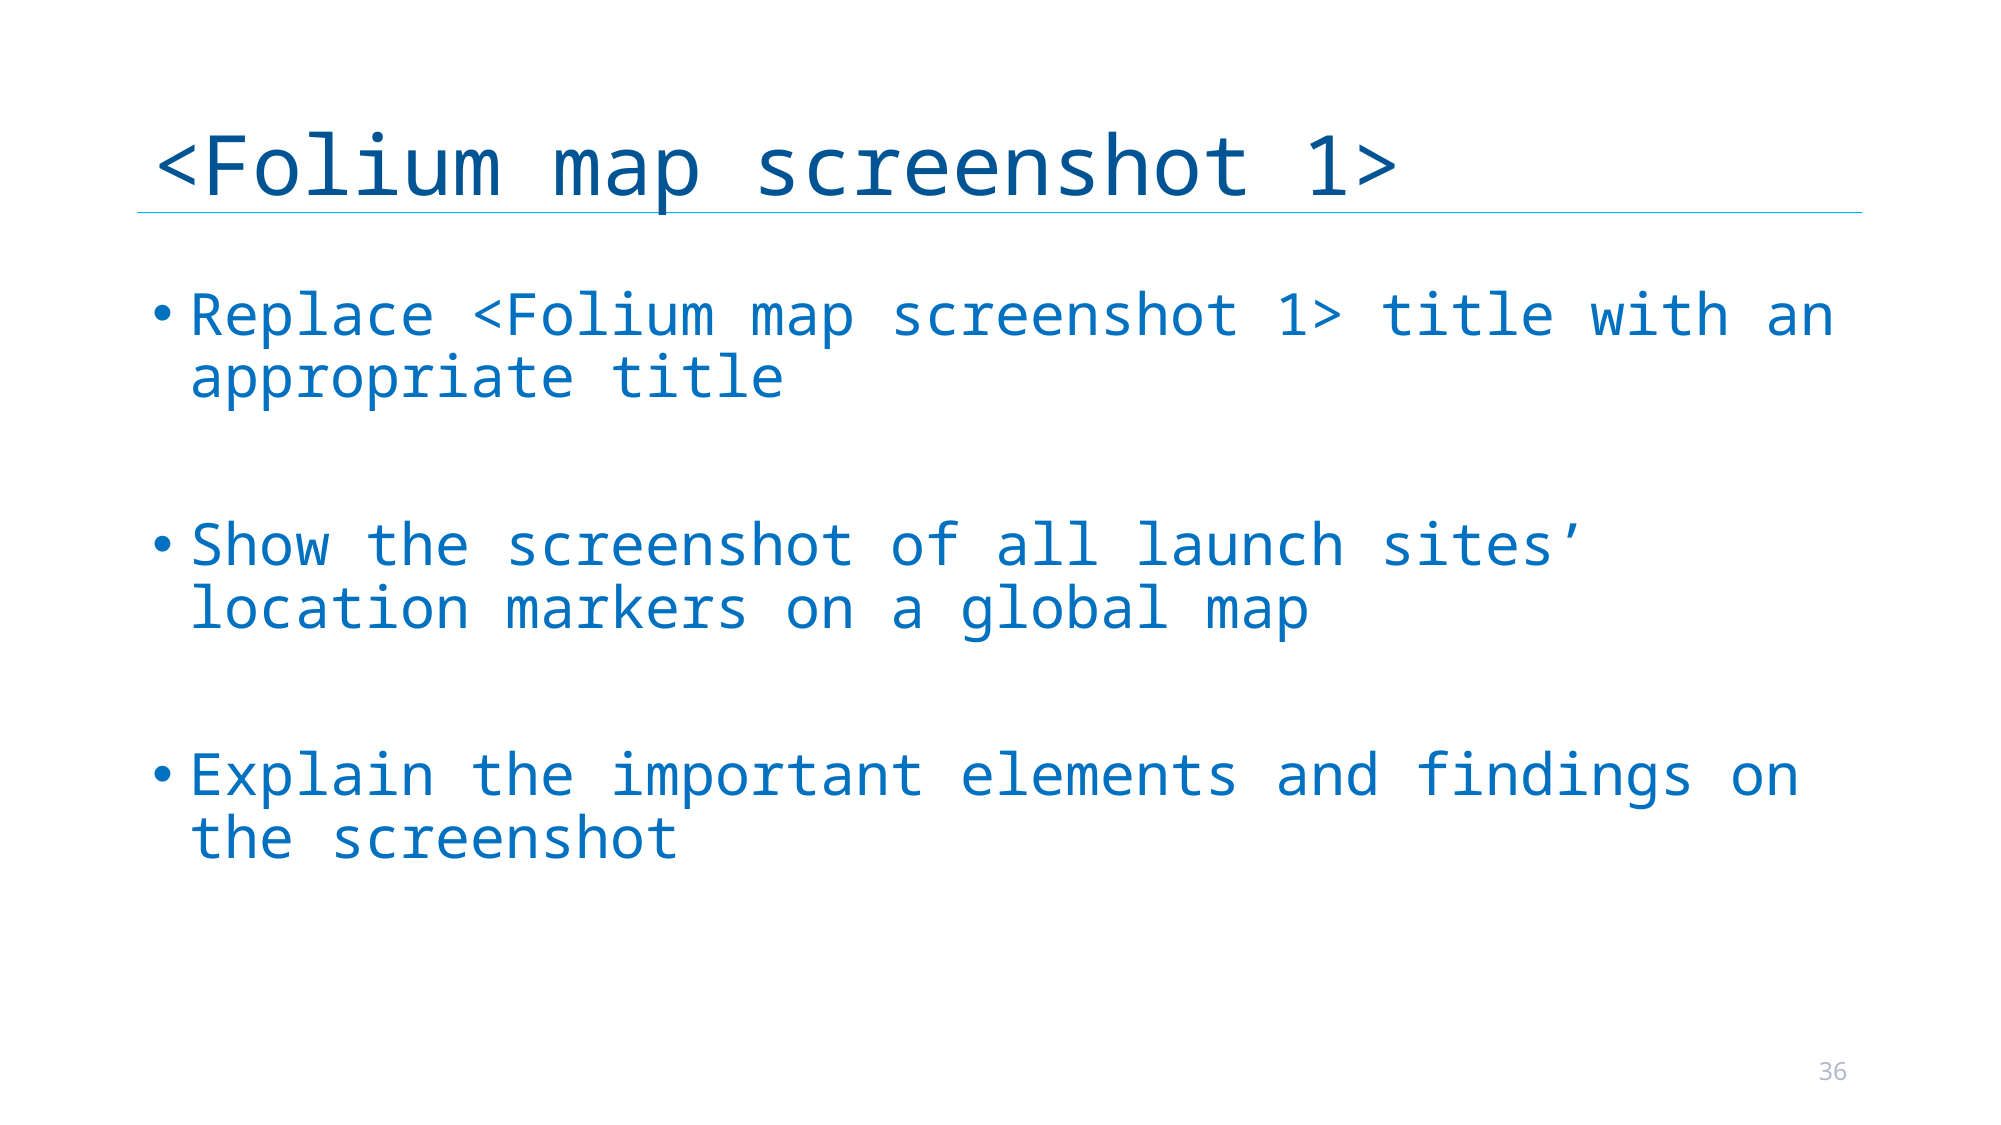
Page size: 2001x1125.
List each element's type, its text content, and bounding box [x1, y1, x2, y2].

title <Folium map screenshot 1> [137, 59, 1863, 277]
slide_number 41 [1412, 1042, 1863, 1103]
list Replace <Folium map screenshot 1> title with an appropriate title Show the screenshot of all launch sites’ location markers on a global map Explain the important elements and findings on the screenshot [137, 277, 1863, 992]
